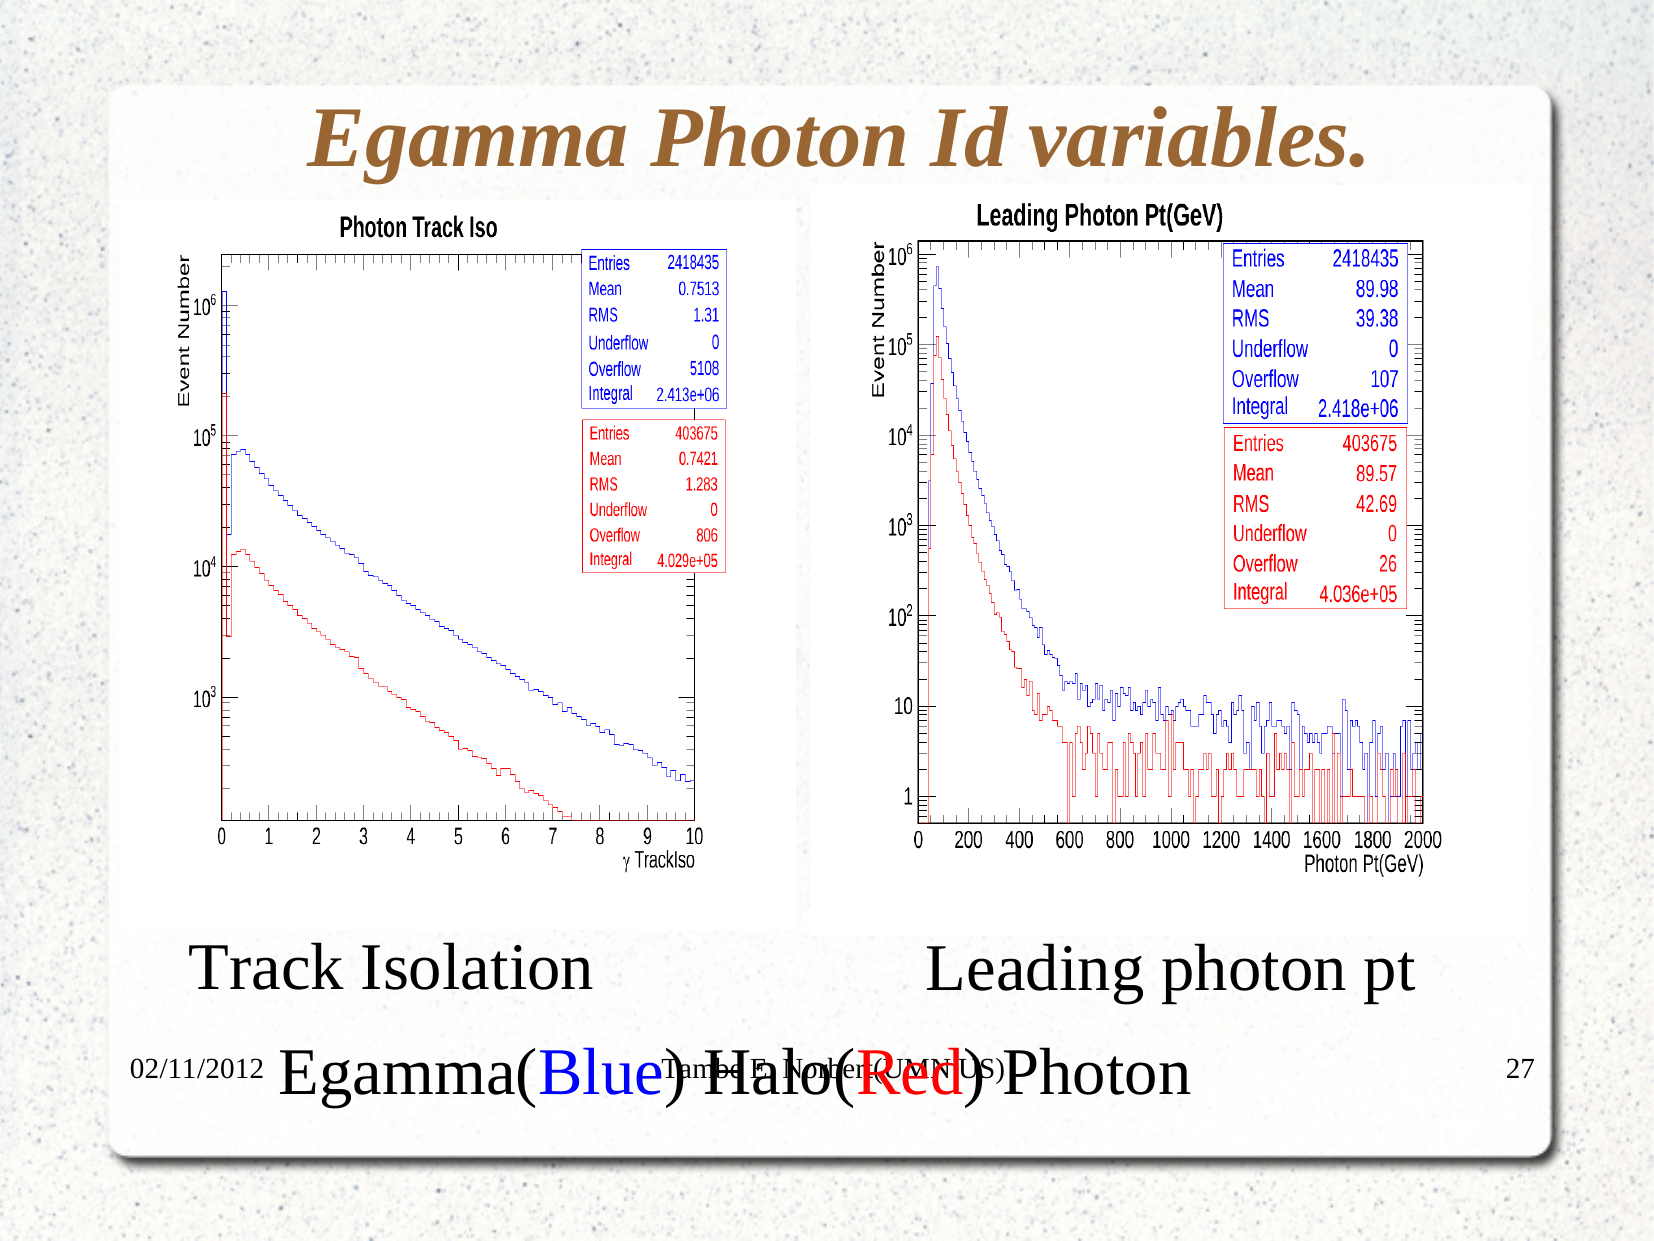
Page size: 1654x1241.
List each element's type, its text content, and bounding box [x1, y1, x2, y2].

picture [0, 0, 1654, 1241]
list Egamma(Blue) Halo(Red) Photon [207, 1035, 1276, 1110]
title Egamma Photon Id variables. [270, 90, 1411, 186]
list Track Isolation [117, 930, 646, 1005]
list Leading photon pt [855, 936, 1531, 1006]
